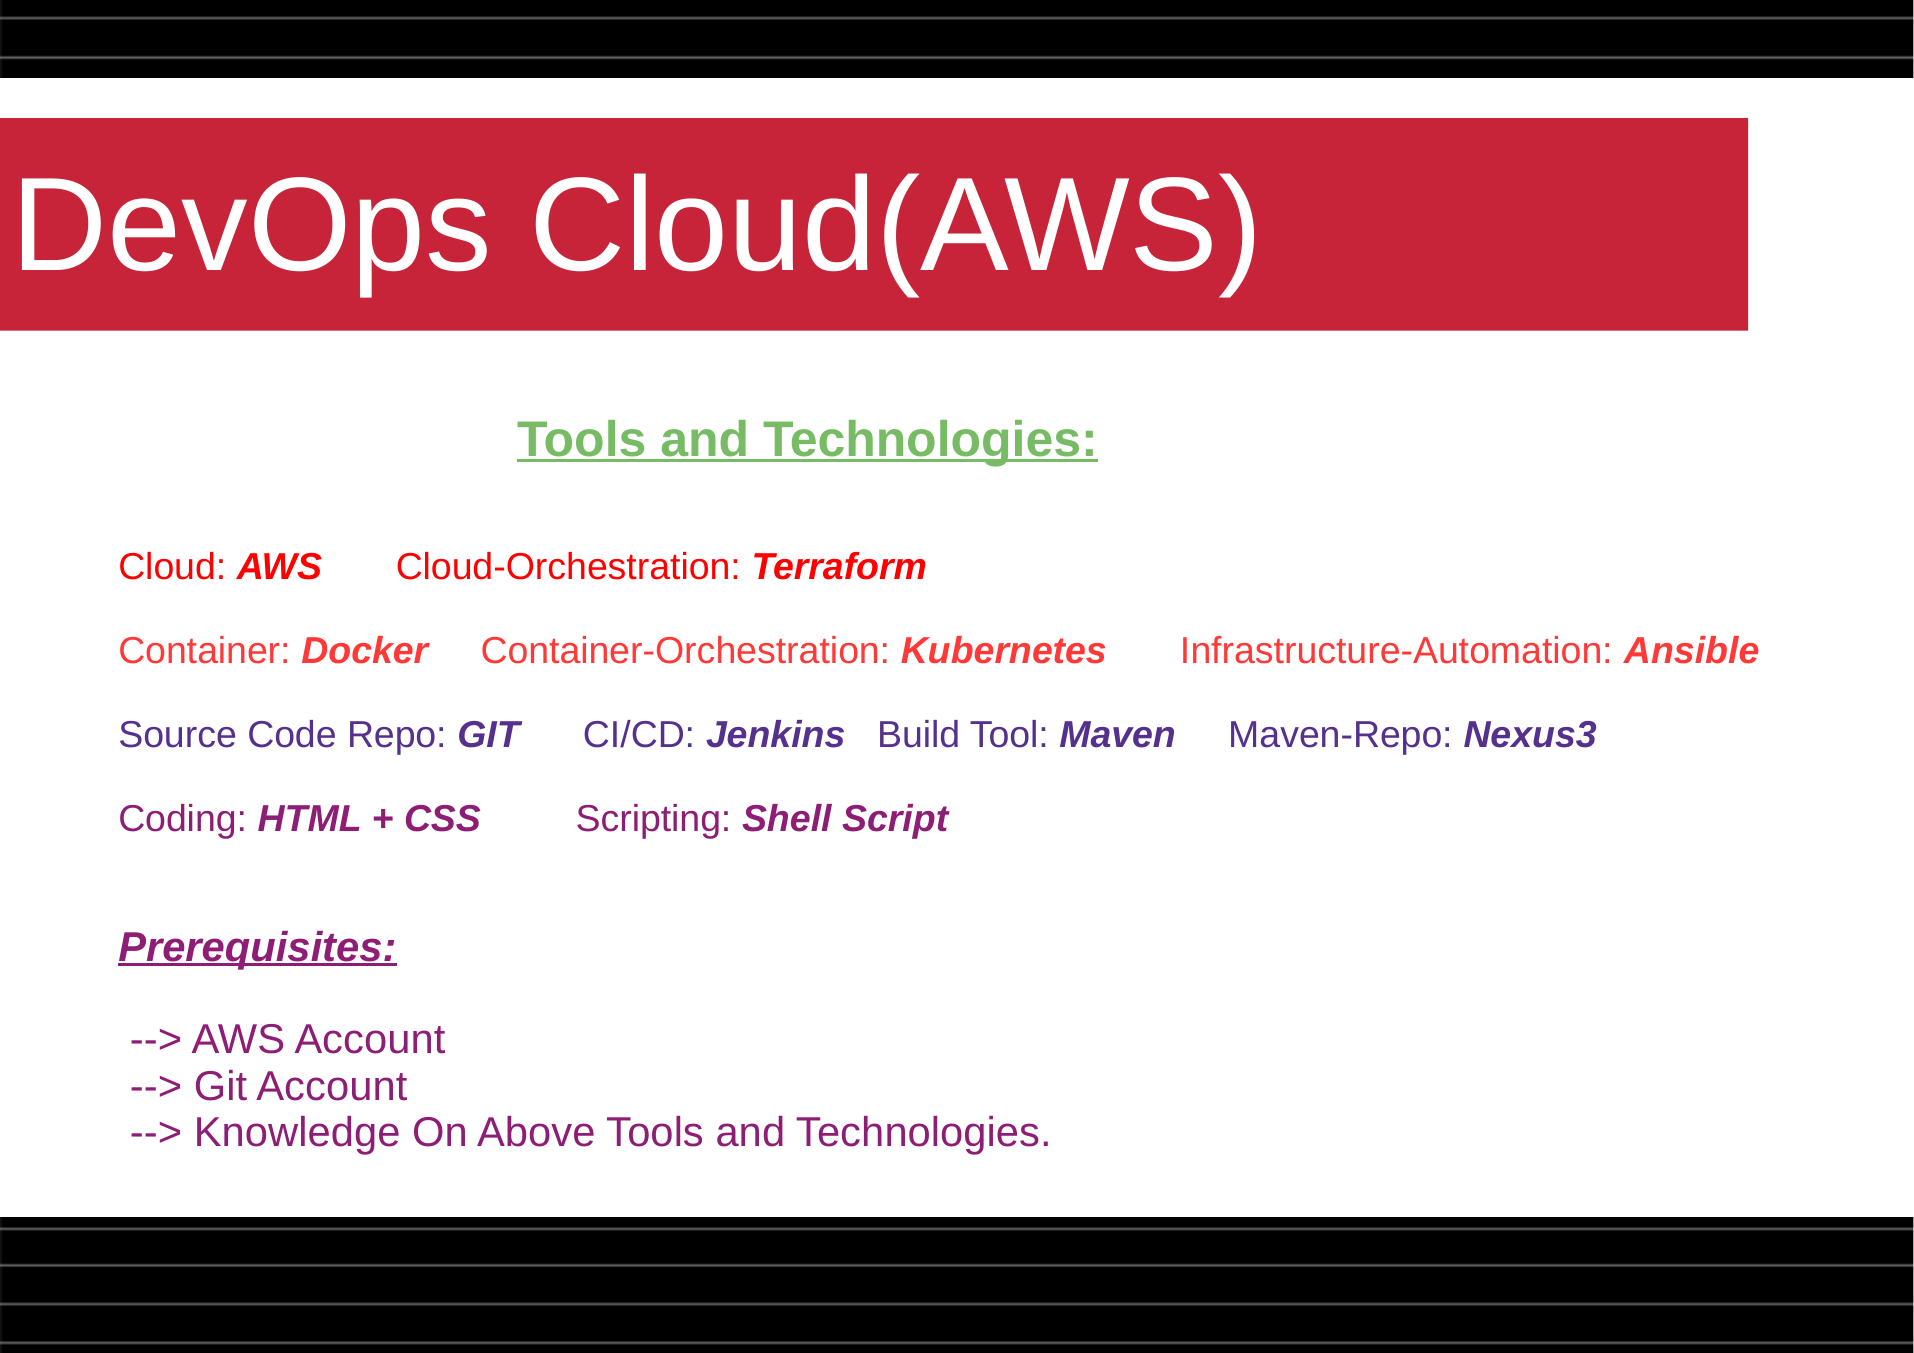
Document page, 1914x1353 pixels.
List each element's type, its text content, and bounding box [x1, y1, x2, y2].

picture [0, 1217, 1914, 1353]
title DevOps Cloud(AWS) [0, 118, 1749, 331]
picture [0, 0, 1914, 78]
text_box Cloud: AWS Cloud-Orchestration: Terraform Container: Docker Container-Orchestration: Kubernetes Infrastructure-Automation: Ansible Source Code Repo: GIT CI/CD: Jenkins Build Tool: Maven Maven-Repo: Nexus3 Coding: HTML + CSS Scripting: Shell Script Prerequisites: --> AWS Account --> Git Account --> Knowledge On Above Tools and Technologies. [103, 496, 1831, 1210]
table_header Tools and Technologies: [503, 404, 1335, 521]
